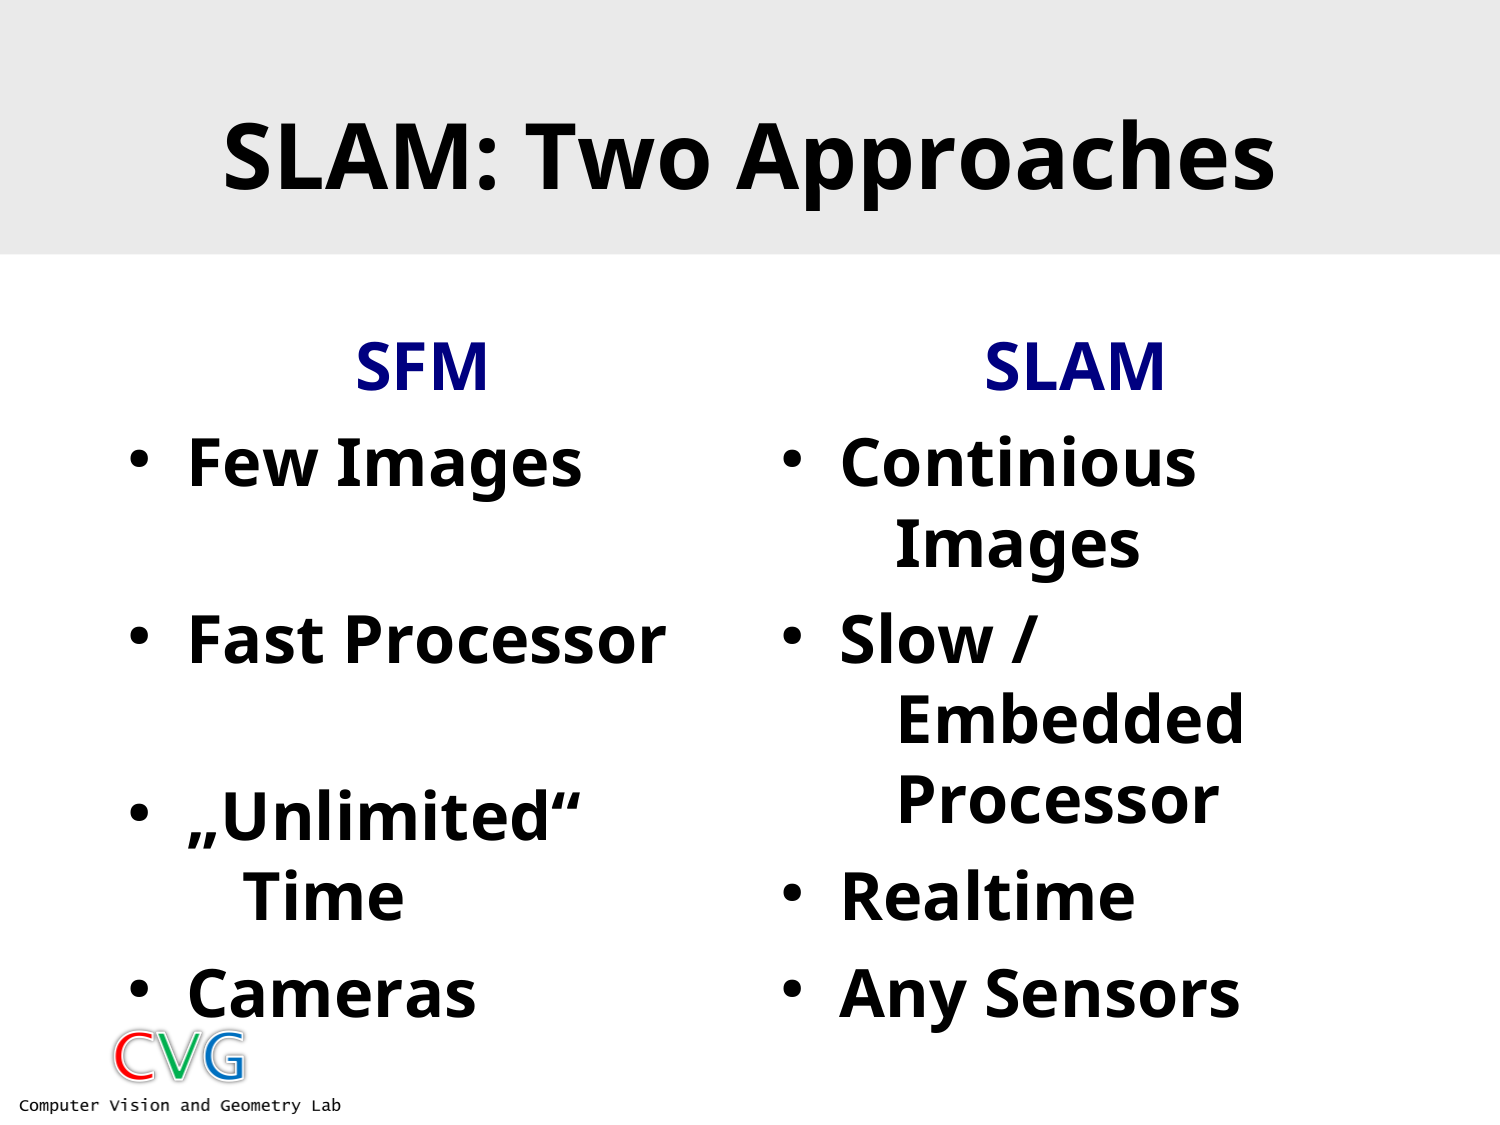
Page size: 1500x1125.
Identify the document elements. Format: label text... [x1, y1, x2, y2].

list SFM Few Images Fast Processor „Unlimited“ Time Cameras [112, 315, 735, 1059]
picture [1, 996, 359, 1124]
list SLAM Continious Images Slow / Embedded Processor Realtime Any Sensors [765, 315, 1388, 1059]
title SLAM: Two Approaches [114, 35, 1386, 271]
